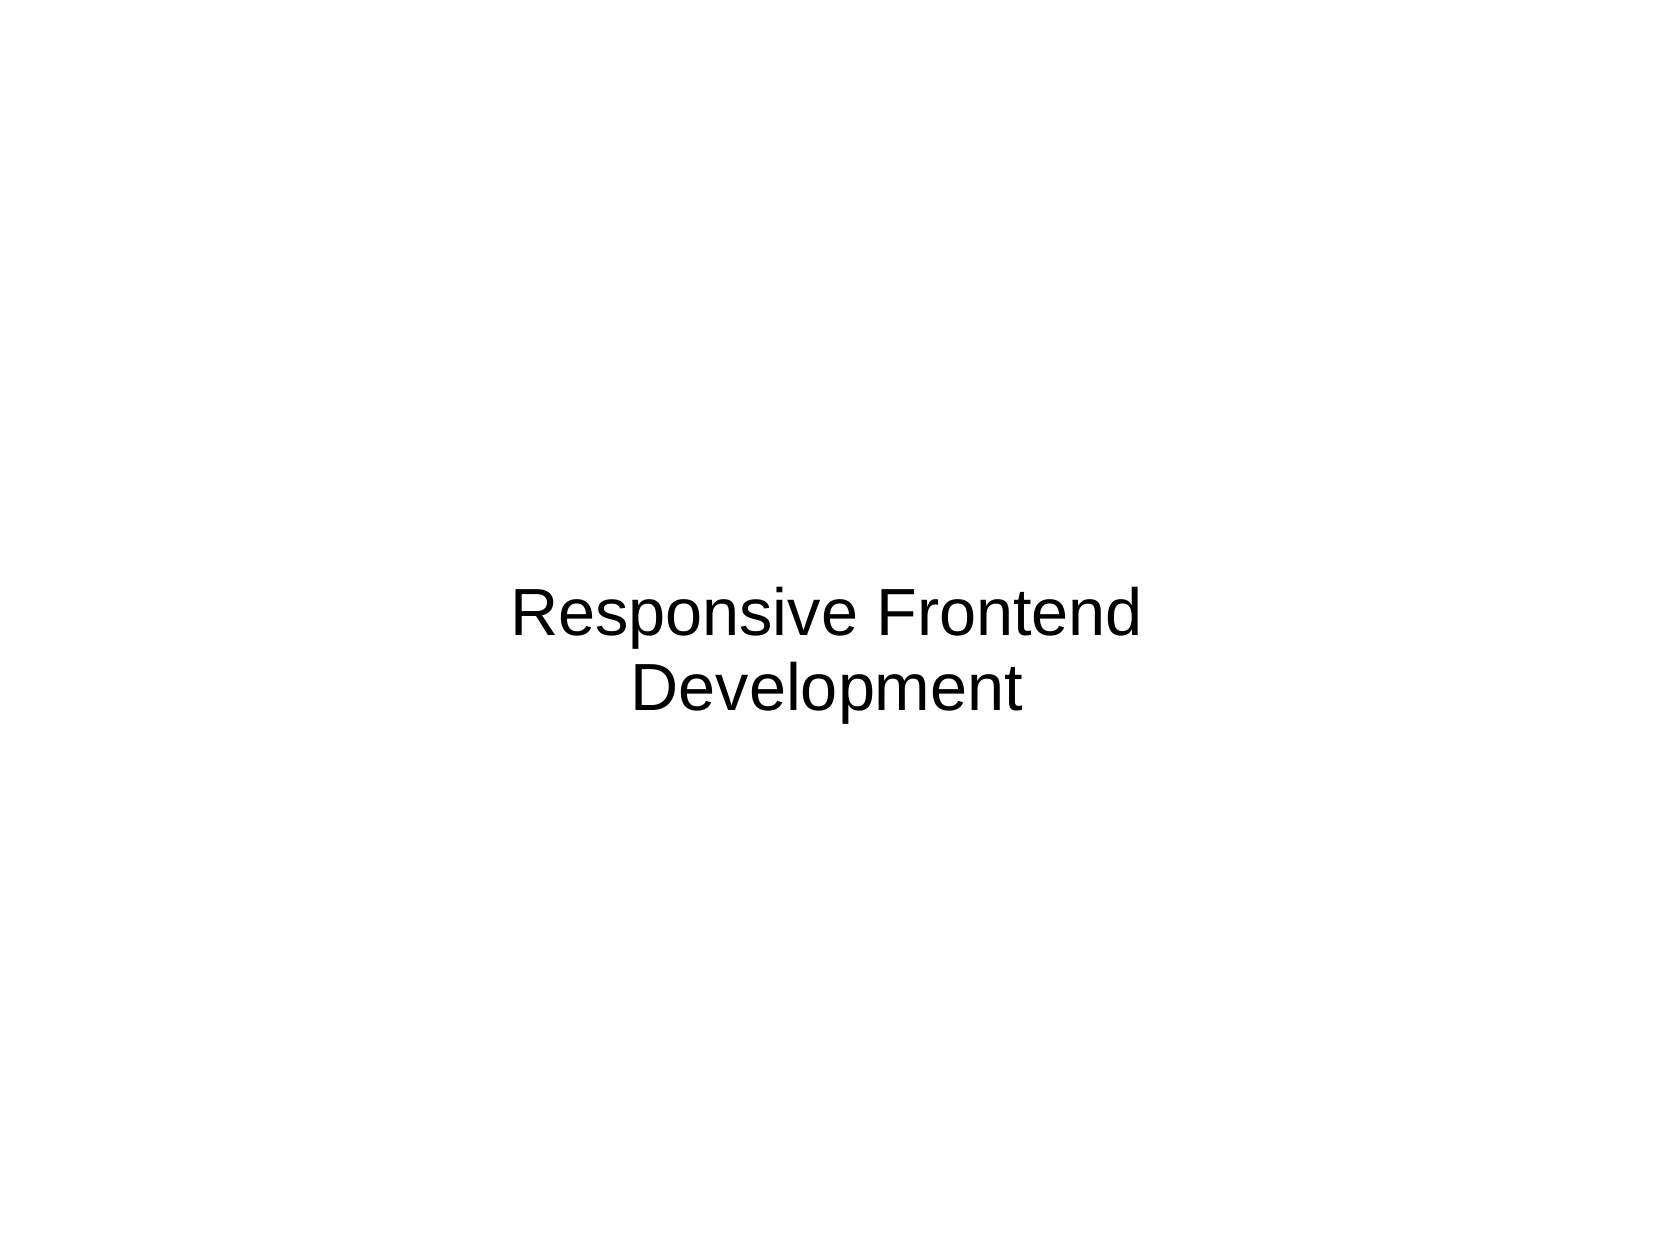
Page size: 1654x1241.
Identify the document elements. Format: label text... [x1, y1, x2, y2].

subtitle Responsive Frontend Development [82, 290, 1571, 1010]
